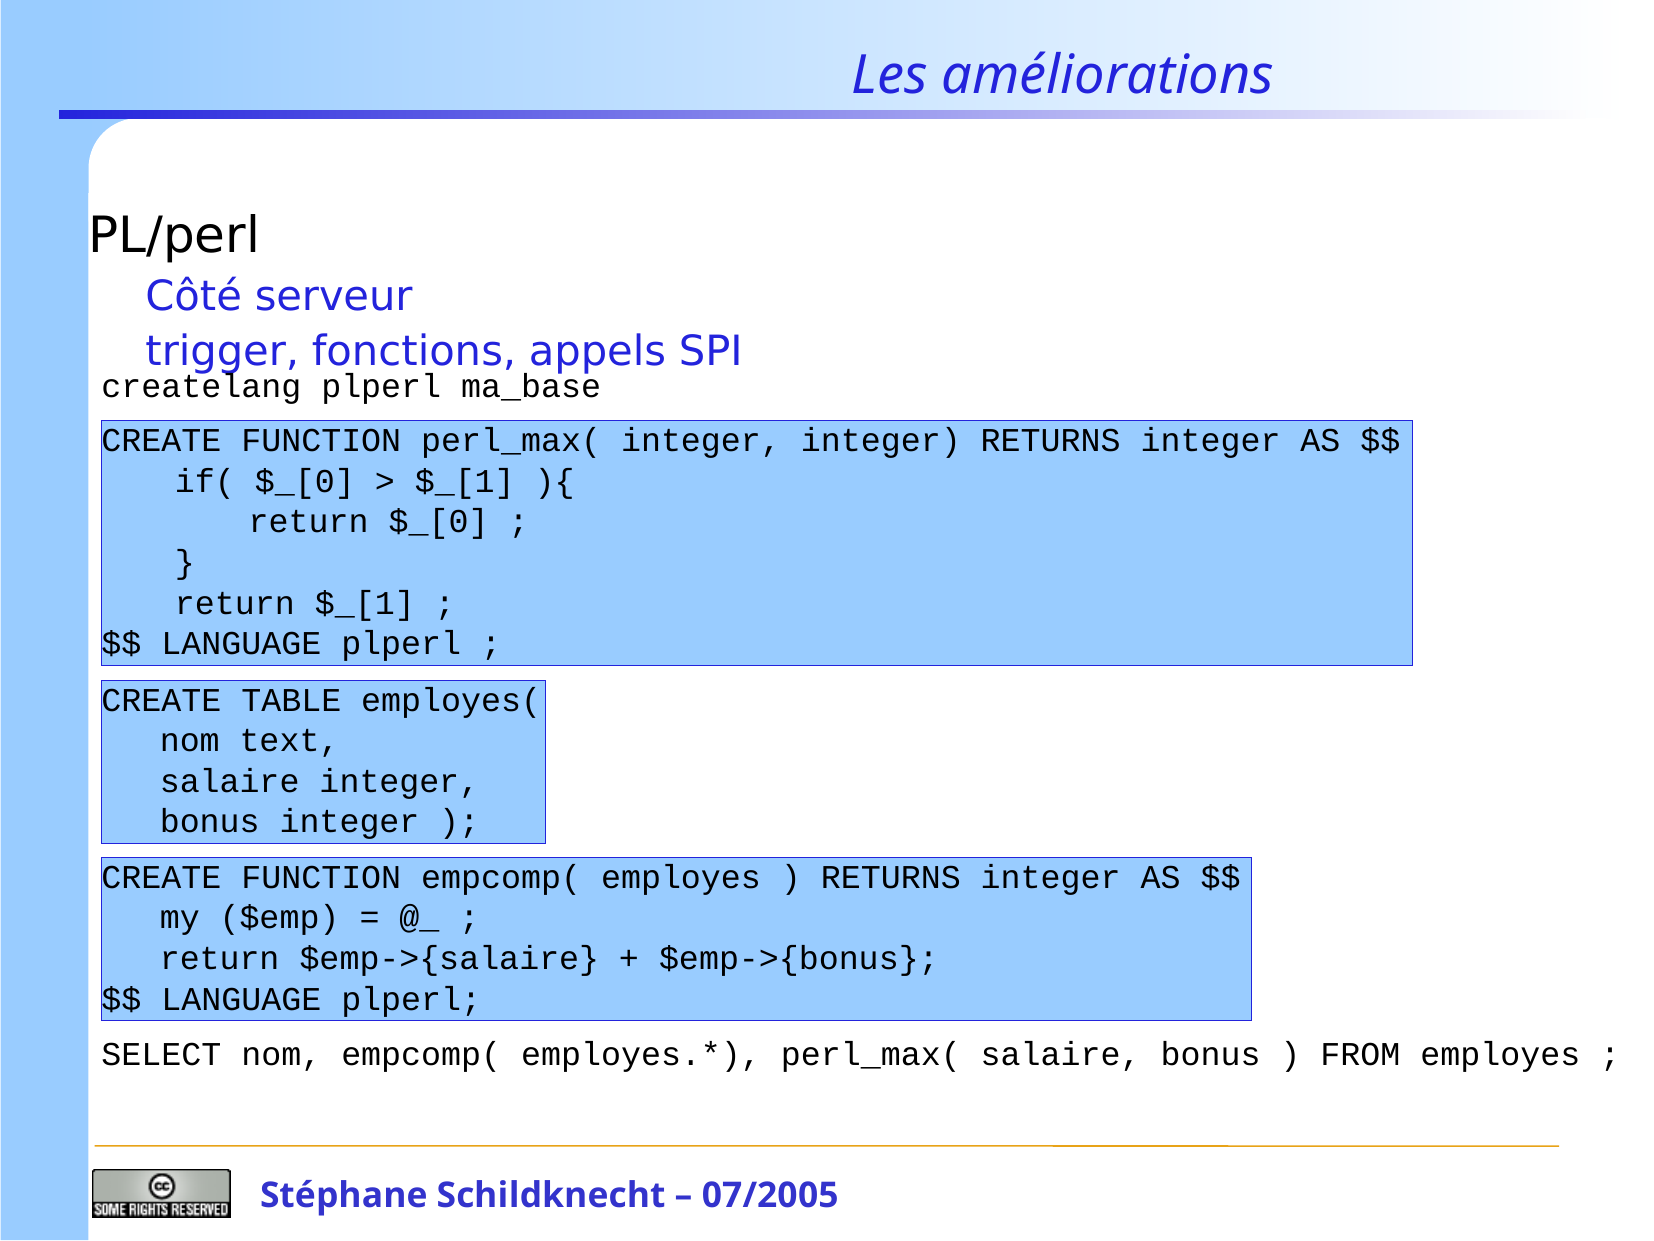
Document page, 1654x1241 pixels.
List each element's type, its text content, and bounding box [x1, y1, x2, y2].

text_box CREATE TABLE employes( nom text, salaire integer, bonus integer ); [101, 680, 546, 843]
text_box CREATE FUNCTION perl_max( integer, integer) RETURNS integer AS $$ if( $_[0] > $_[1] ){ return $_[0] ; } return $_[1] ; $$ LANGUAGE plperl ; [101, 420, 1413, 666]
text_box createlang plperl ma_base [101, 367, 606, 406]
title Les améliorations [472, 0, 1654, 148]
picture [92, 1169, 231, 1218]
list PL/perl Côté serveur trigger, fonctions, appels SPI [88, 177, 1547, 1065]
text_box SELECT nom, empcomp( employes.*), perl_max( salaire, bonus ) FROM employes ; [101, 1034, 1635, 1074]
text_box CREATE FUNCTION empcomp( employes ) RETURNS integer AS $$ my ($emp) = @_ ; return $emp->{salaire} + $emp->{bonus}; $$ LANGUAGE plperl; [101, 857, 1252, 1020]
